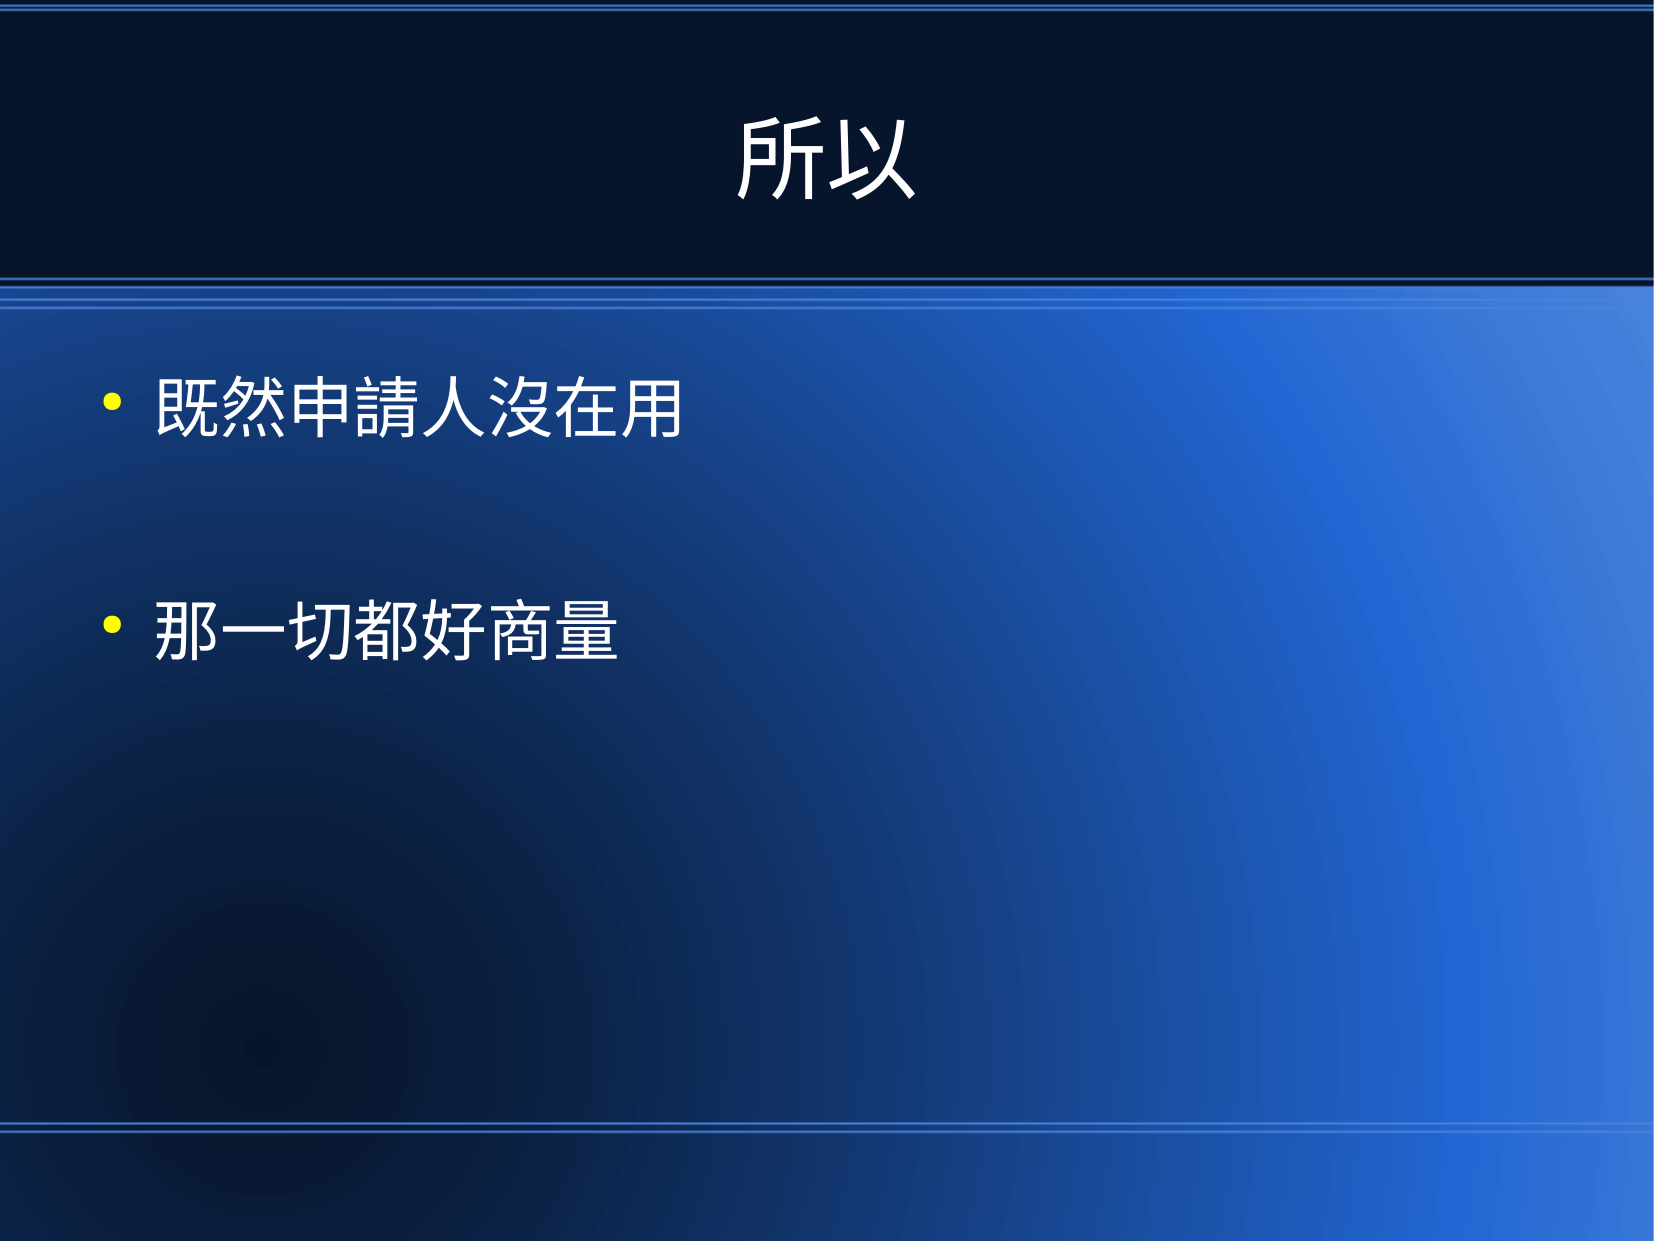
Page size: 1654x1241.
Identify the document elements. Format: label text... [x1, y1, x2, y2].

picture [0, 0, 1654, 1241]
title 所以 [82, 49, 1571, 257]
list 既然申請人沒在用 那一切都好商量 [82, 355, 1571, 1075]
